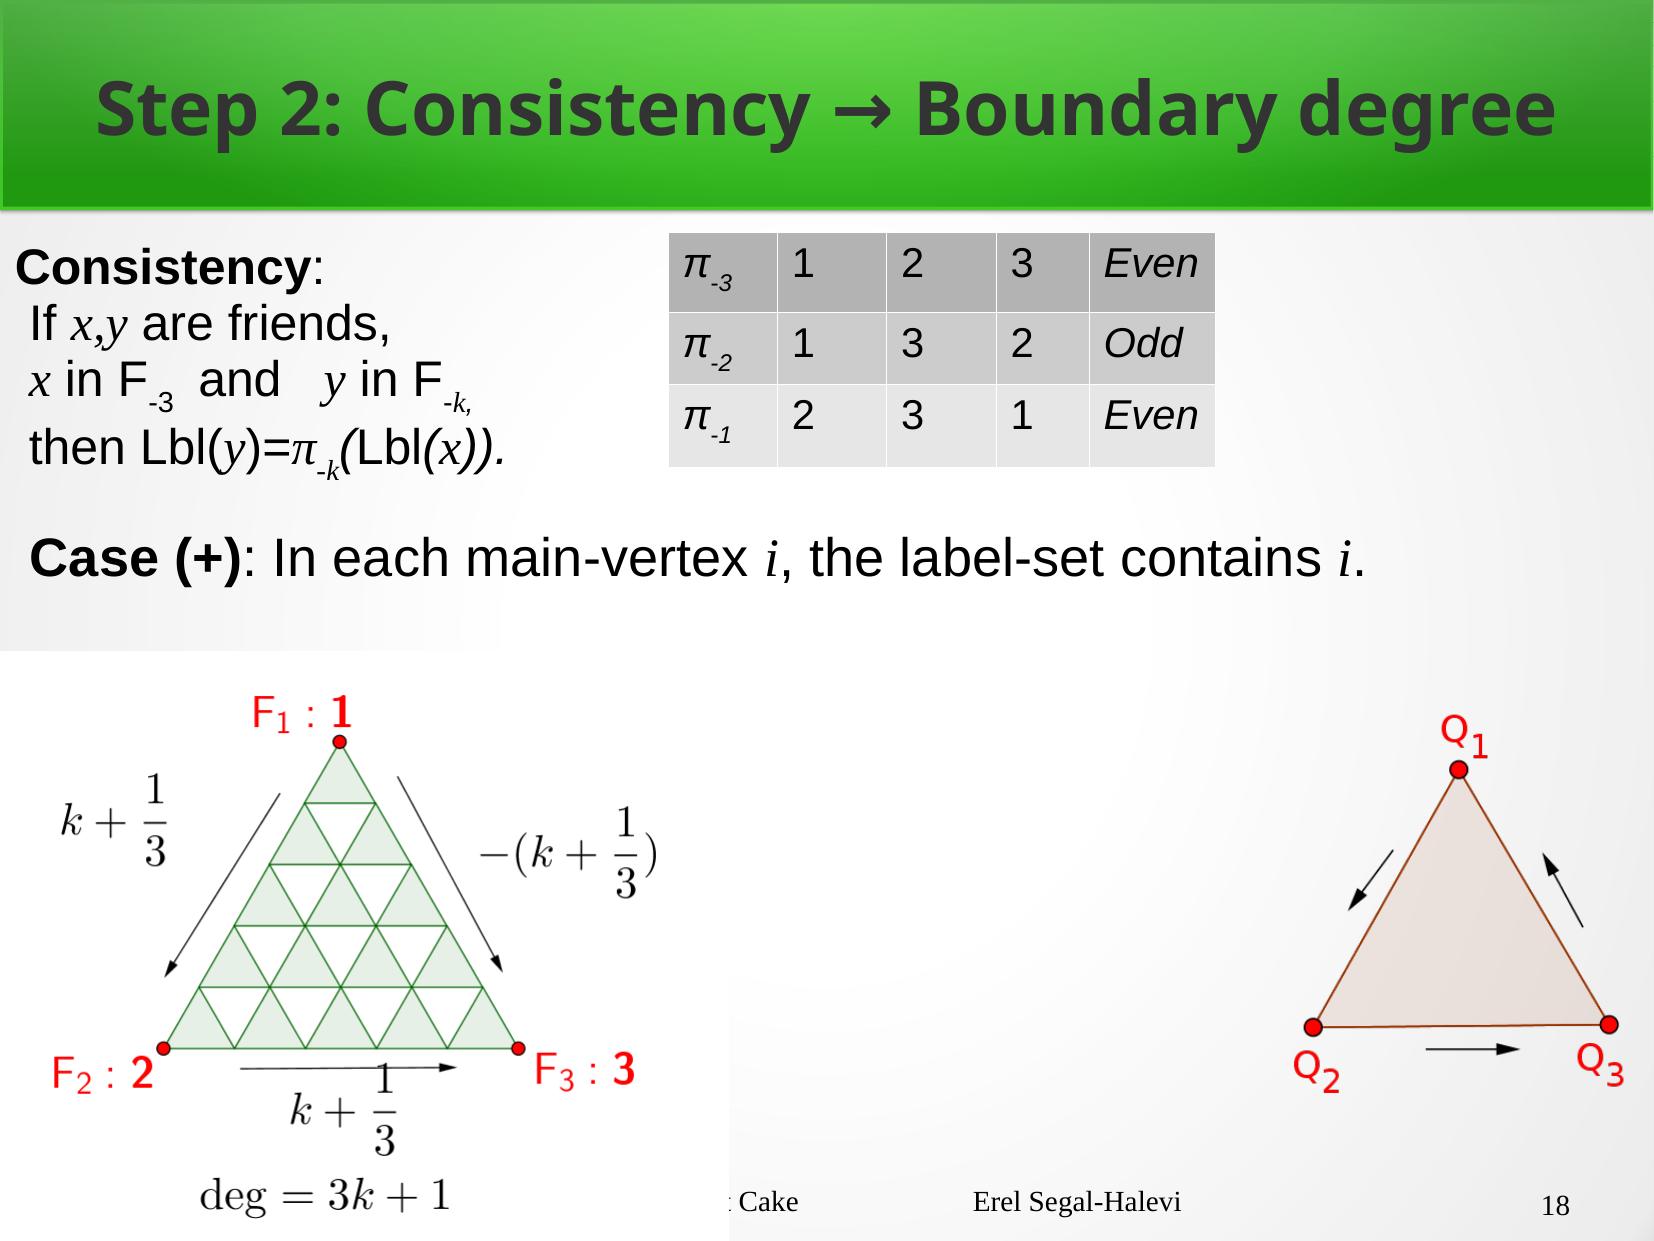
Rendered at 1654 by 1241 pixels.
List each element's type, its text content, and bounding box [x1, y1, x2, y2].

table_cell π-1 [676, 385, 777, 467]
table_cell 3 [887, 313, 996, 384]
title Step 2: Consistency → Boundary degree [0, 0, 1654, 219]
table_cell Odd [1090, 313, 1215, 384]
table_cell 1 [997, 385, 1089, 467]
table_header π-3 [676, 233, 777, 312]
table_header 2 [887, 233, 996, 312]
table_header 3 [997, 233, 1089, 312]
text_box Consistency: If x,y are friends, x in F-3 and y in F-k, then Lbl(y)=π-k(Lbl(x)). [0, 231, 676, 496]
picture [0, 651, 729, 1241]
text_box Case (+): In each main-vertex i, the label-set contains i. [15, 519, 1654, 736]
table_cell π-2 [676, 313, 777, 384]
table_cell 2 [778, 385, 886, 467]
picture [1275, 685, 1651, 1111]
table_cell 2 [997, 313, 1089, 384]
table_header 1 [778, 233, 886, 312]
table_cell 3 [887, 385, 996, 467]
table_cell 1 [778, 313, 886, 384]
table_cell Even [1090, 385, 1215, 467]
table_header Even [1090, 233, 1215, 312]
